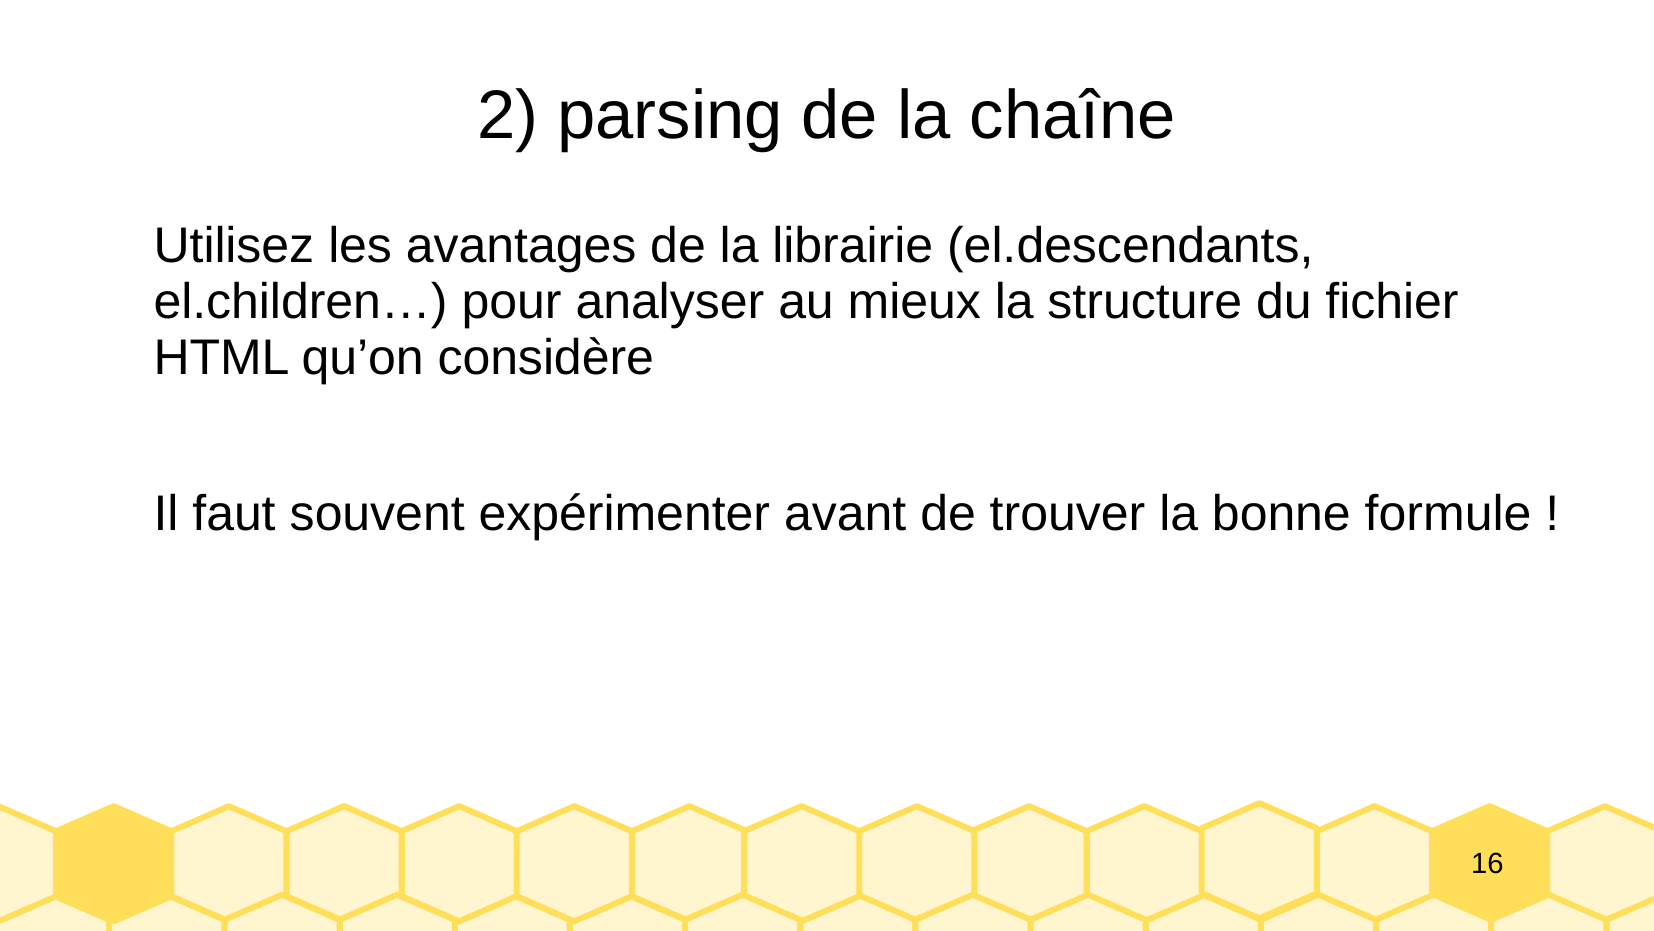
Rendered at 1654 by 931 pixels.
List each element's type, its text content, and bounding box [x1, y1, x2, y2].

title 2) parsing de la chaîne [82, 37, 1571, 193]
list Utilisez les avantages de la librairie (el.descendants, el.children…) pour analyser au mieux la structure du fichier HTML qu’on considère Il faut souvent expérimenter avant de trouver la bonne formule ! [82, 217, 1571, 758]
